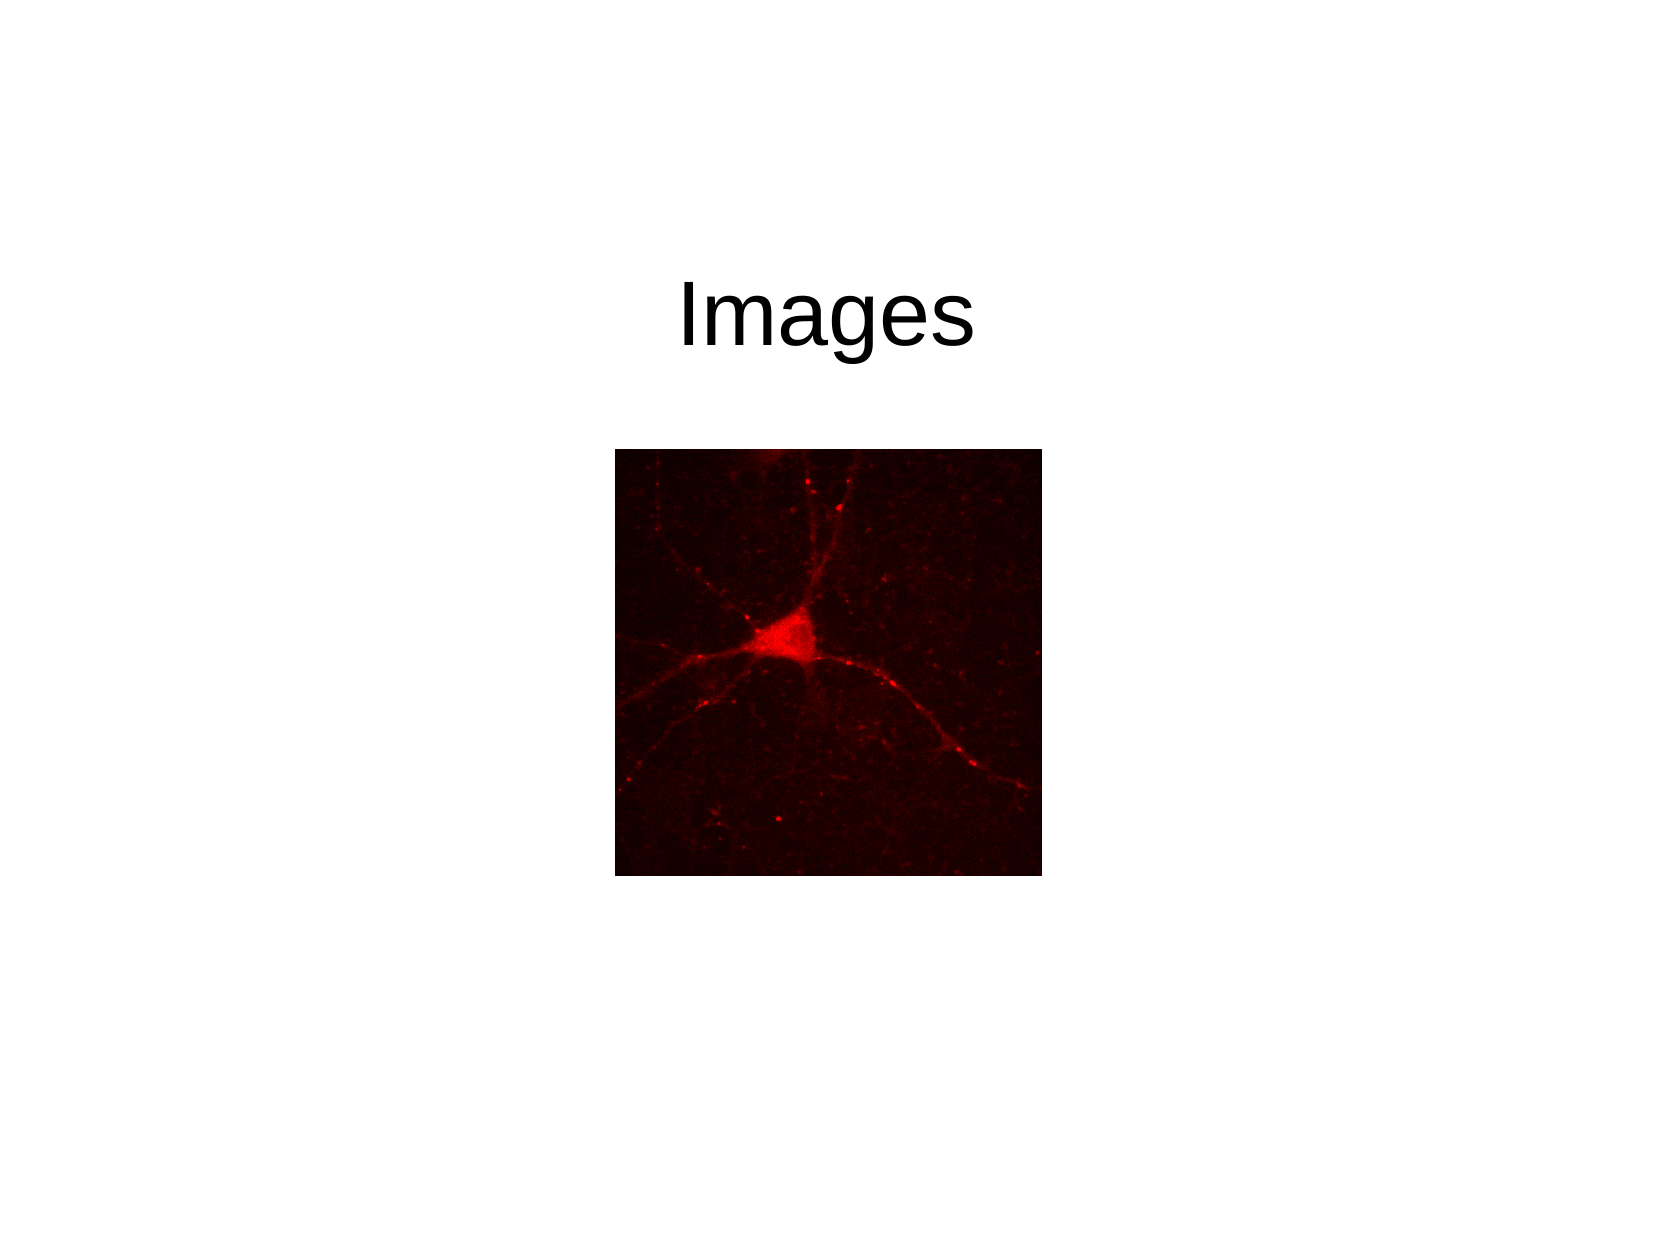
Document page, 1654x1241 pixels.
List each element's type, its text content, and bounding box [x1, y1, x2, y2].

picture [615, 449, 1042, 877]
title Images [82, 210, 1571, 418]
